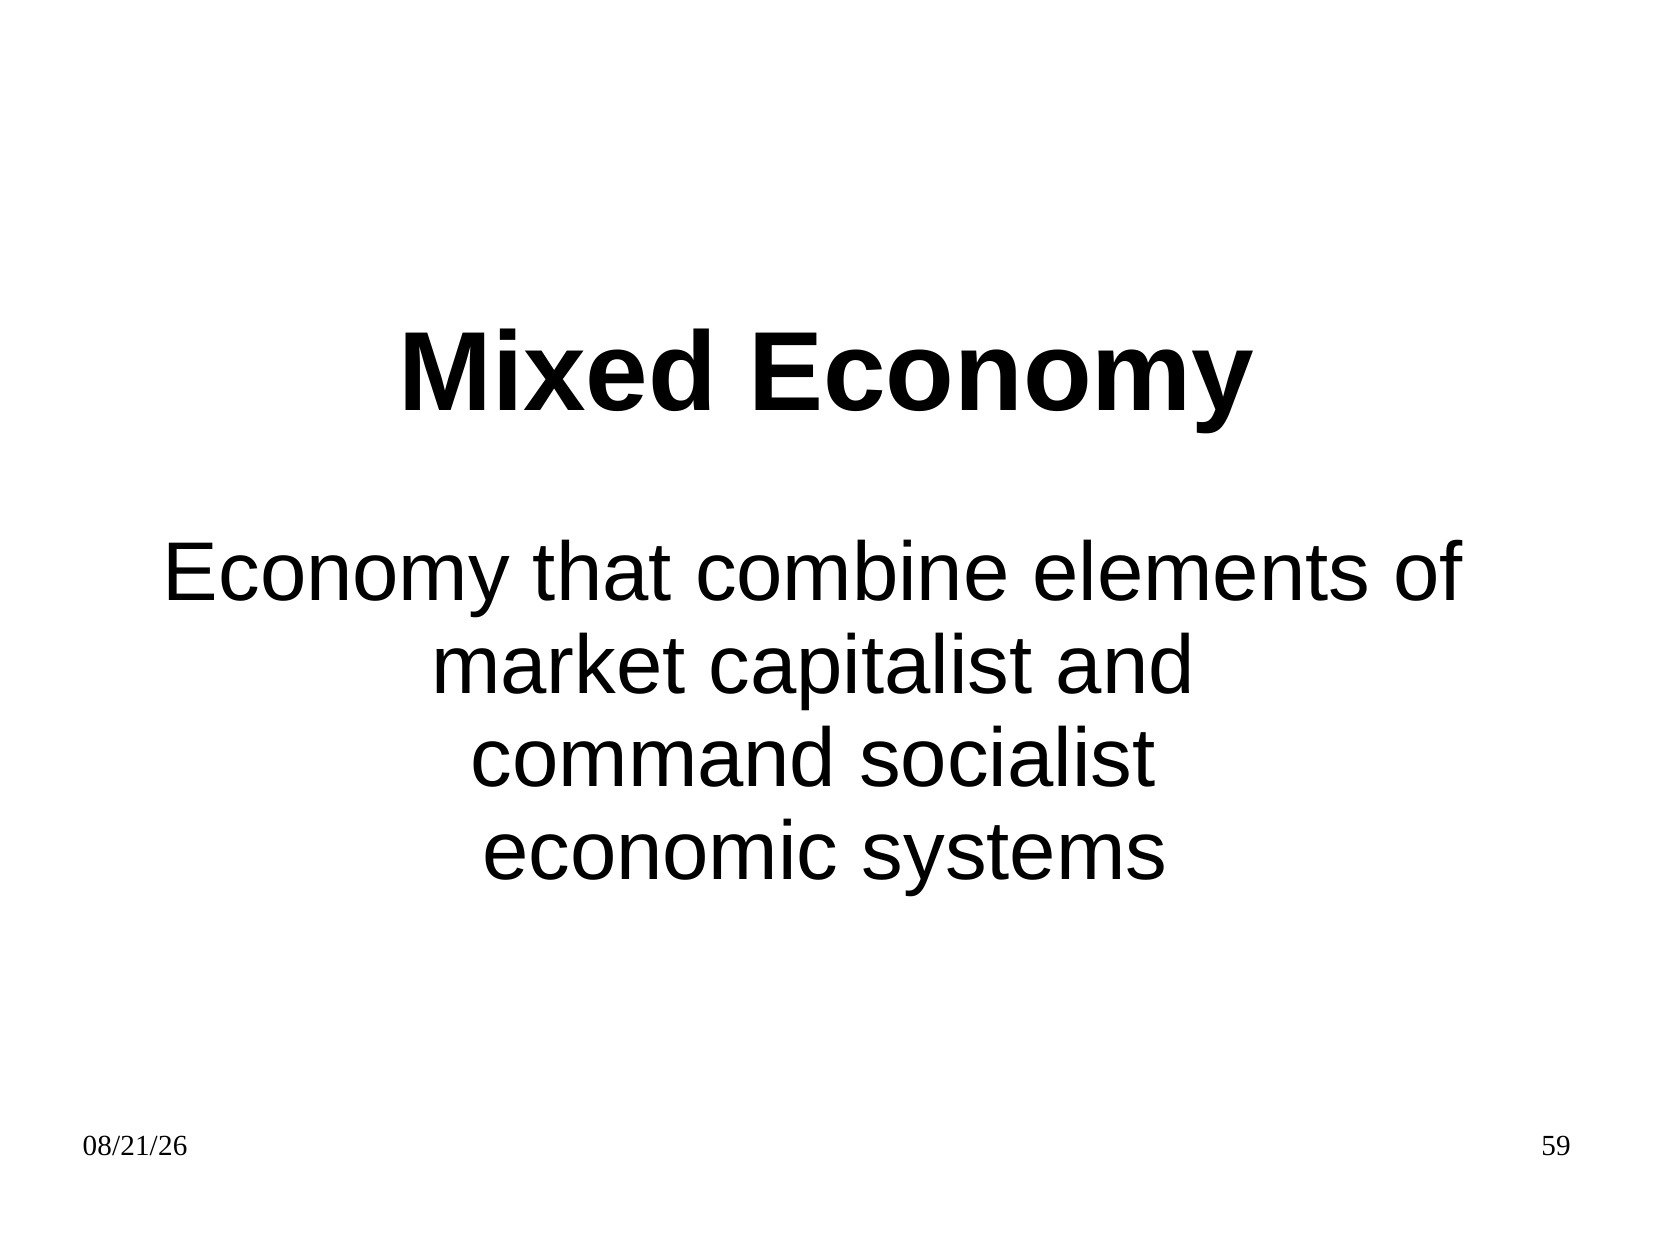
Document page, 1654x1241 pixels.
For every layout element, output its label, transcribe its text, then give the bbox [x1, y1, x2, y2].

title Mixed Economy [82, 267, 1571, 476]
subtitle Economy that combine elements of market capitalist and command socialist economic systems [80, 525, 1570, 898]
